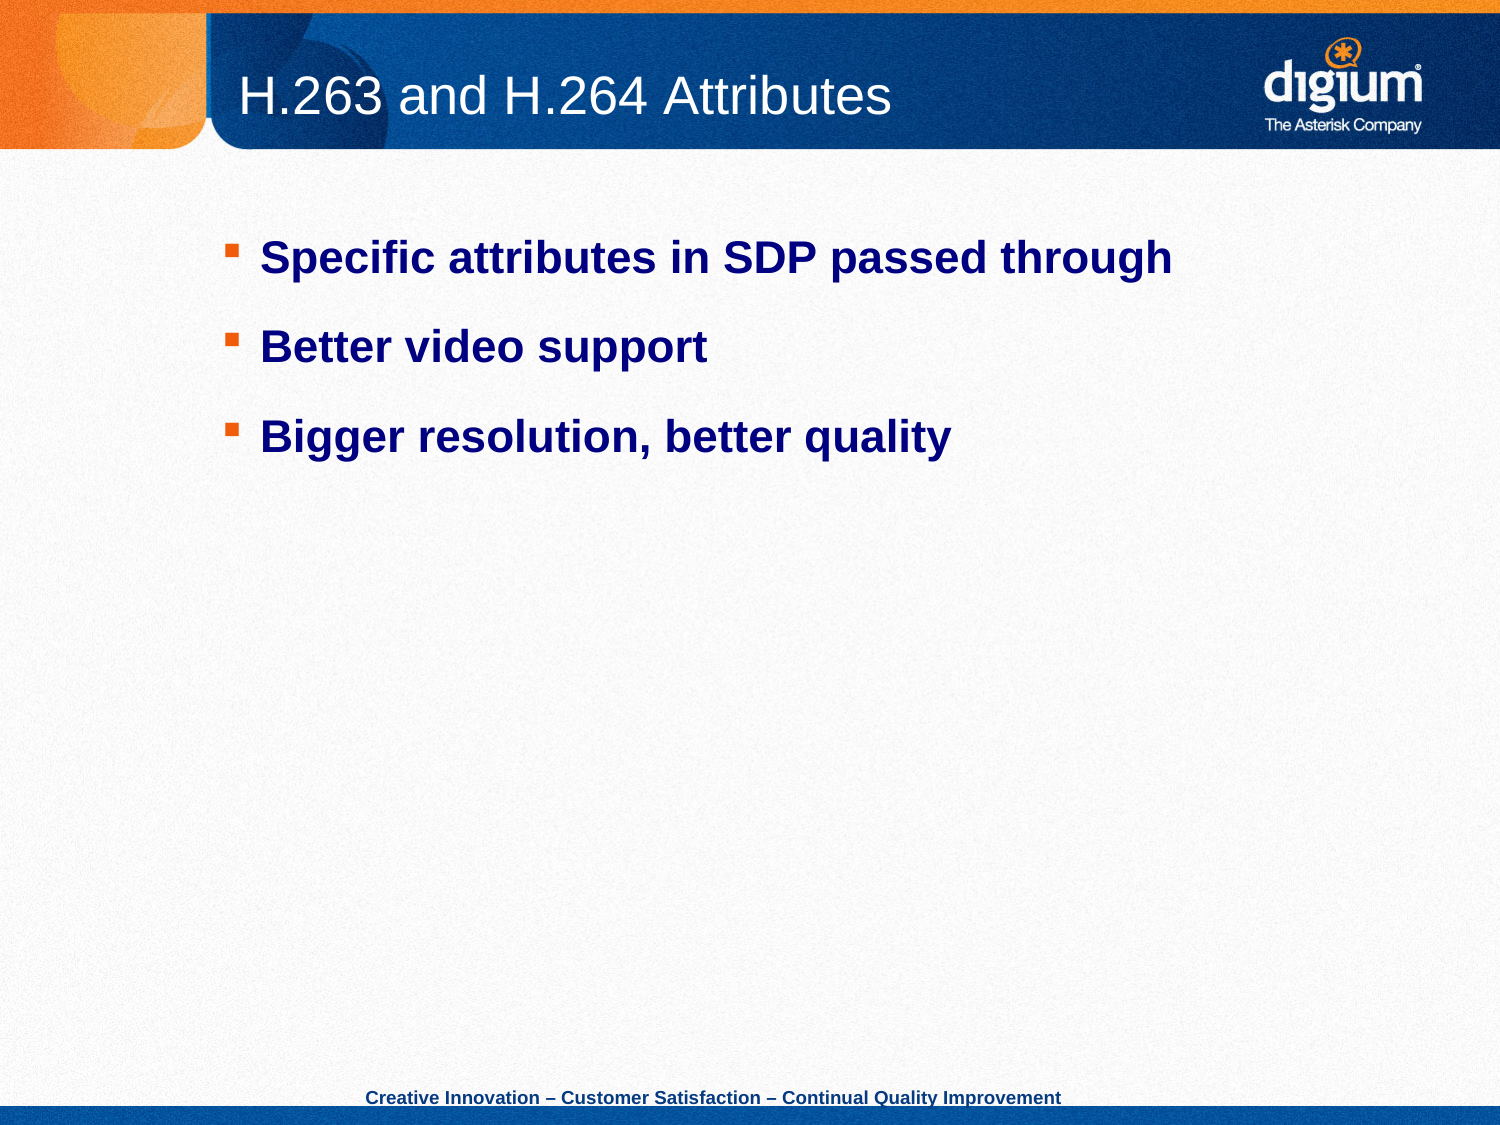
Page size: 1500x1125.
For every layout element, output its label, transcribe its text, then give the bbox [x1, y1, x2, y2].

list Specific attributes in SDP passed through Better video support Bigger resolution, better quality [206, 224, 1301, 967]
title H.263 and H.264 Attributes [238, 27, 1243, 127]
picture [0, 0, 1500, 1125]
